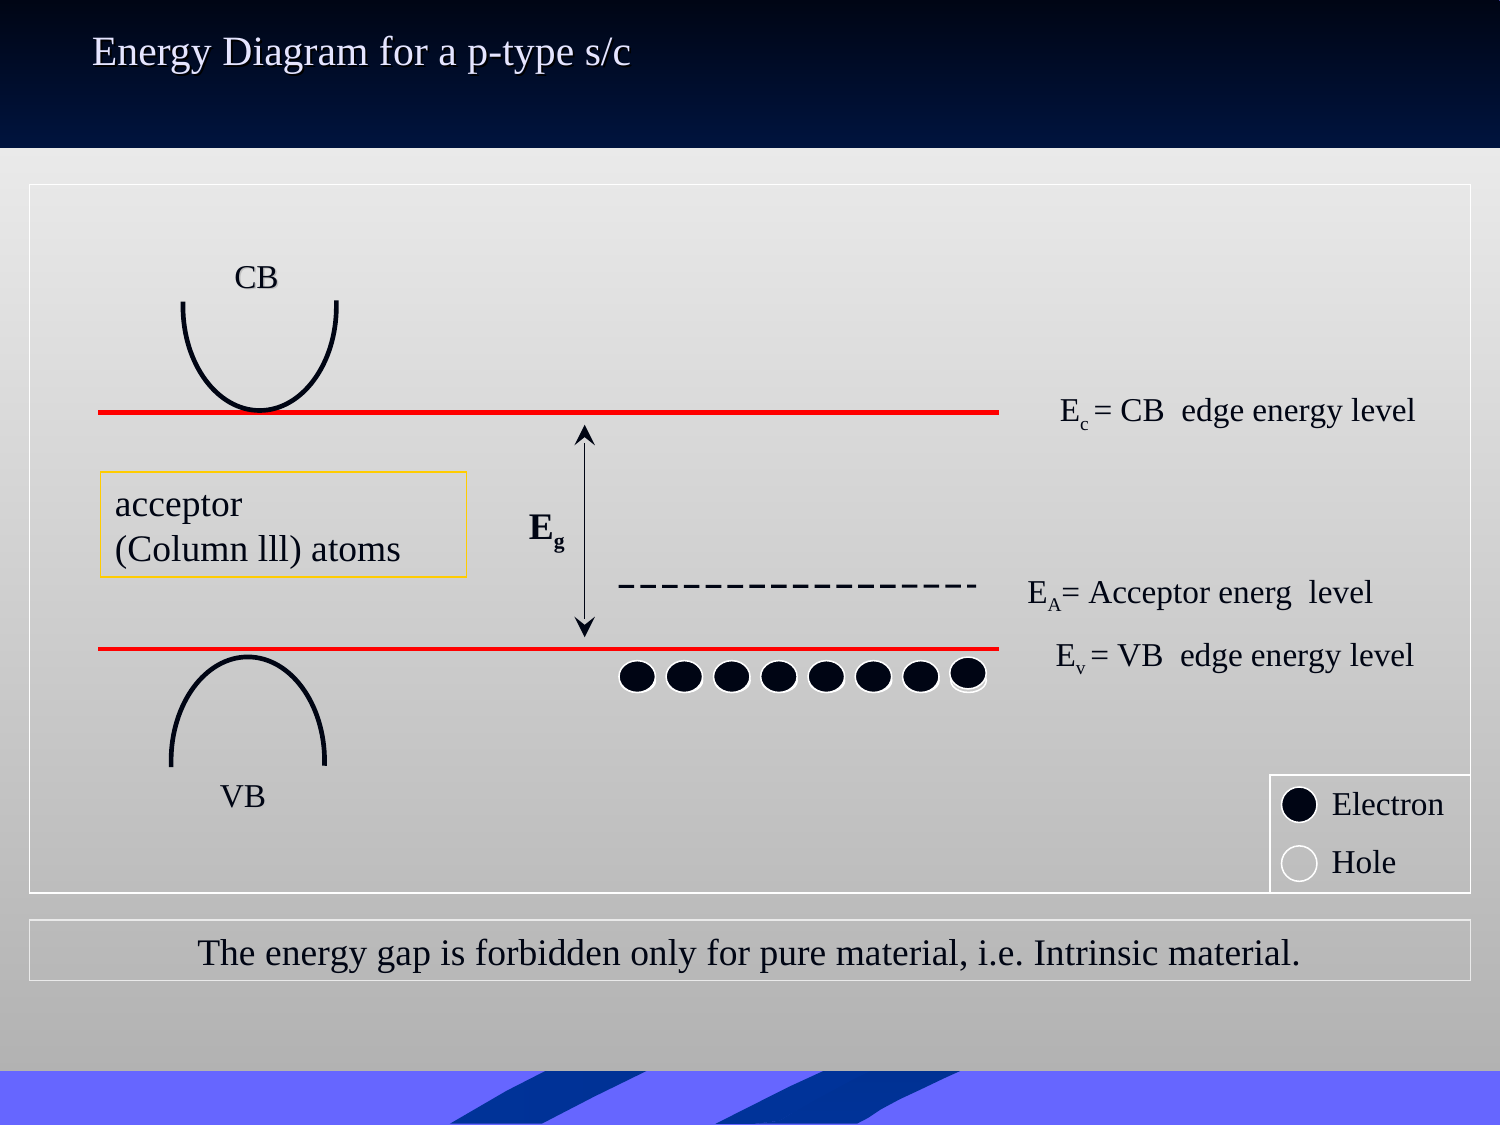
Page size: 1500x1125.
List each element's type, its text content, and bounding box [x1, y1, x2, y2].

text_box [0, 148, 1500, 1071]
text_box acceptor (Column lll) atoms [100, 471, 467, 578]
text_box Ec = CB edge energy level [1045, 380, 1432, 442]
text_box Ev = VB edge energy level [1040, 625, 1431, 687]
text_box VB [204, 766, 281, 823]
text_box Electron [1317, 773, 1495, 830]
text_box EA= Acceptor energ level [1012, 562, 1467, 624]
text_box CB [219, 247, 294, 303]
title Energy Diagram for a p-type s/c [76, 18, 1424, 79]
text_box Eg [513, 494, 580, 561]
text_box Hole [1316, 833, 1447, 889]
text_box The energy gap is forbidden only for pure material, i.e. Intrinsic material. [29, 920, 1471, 981]
